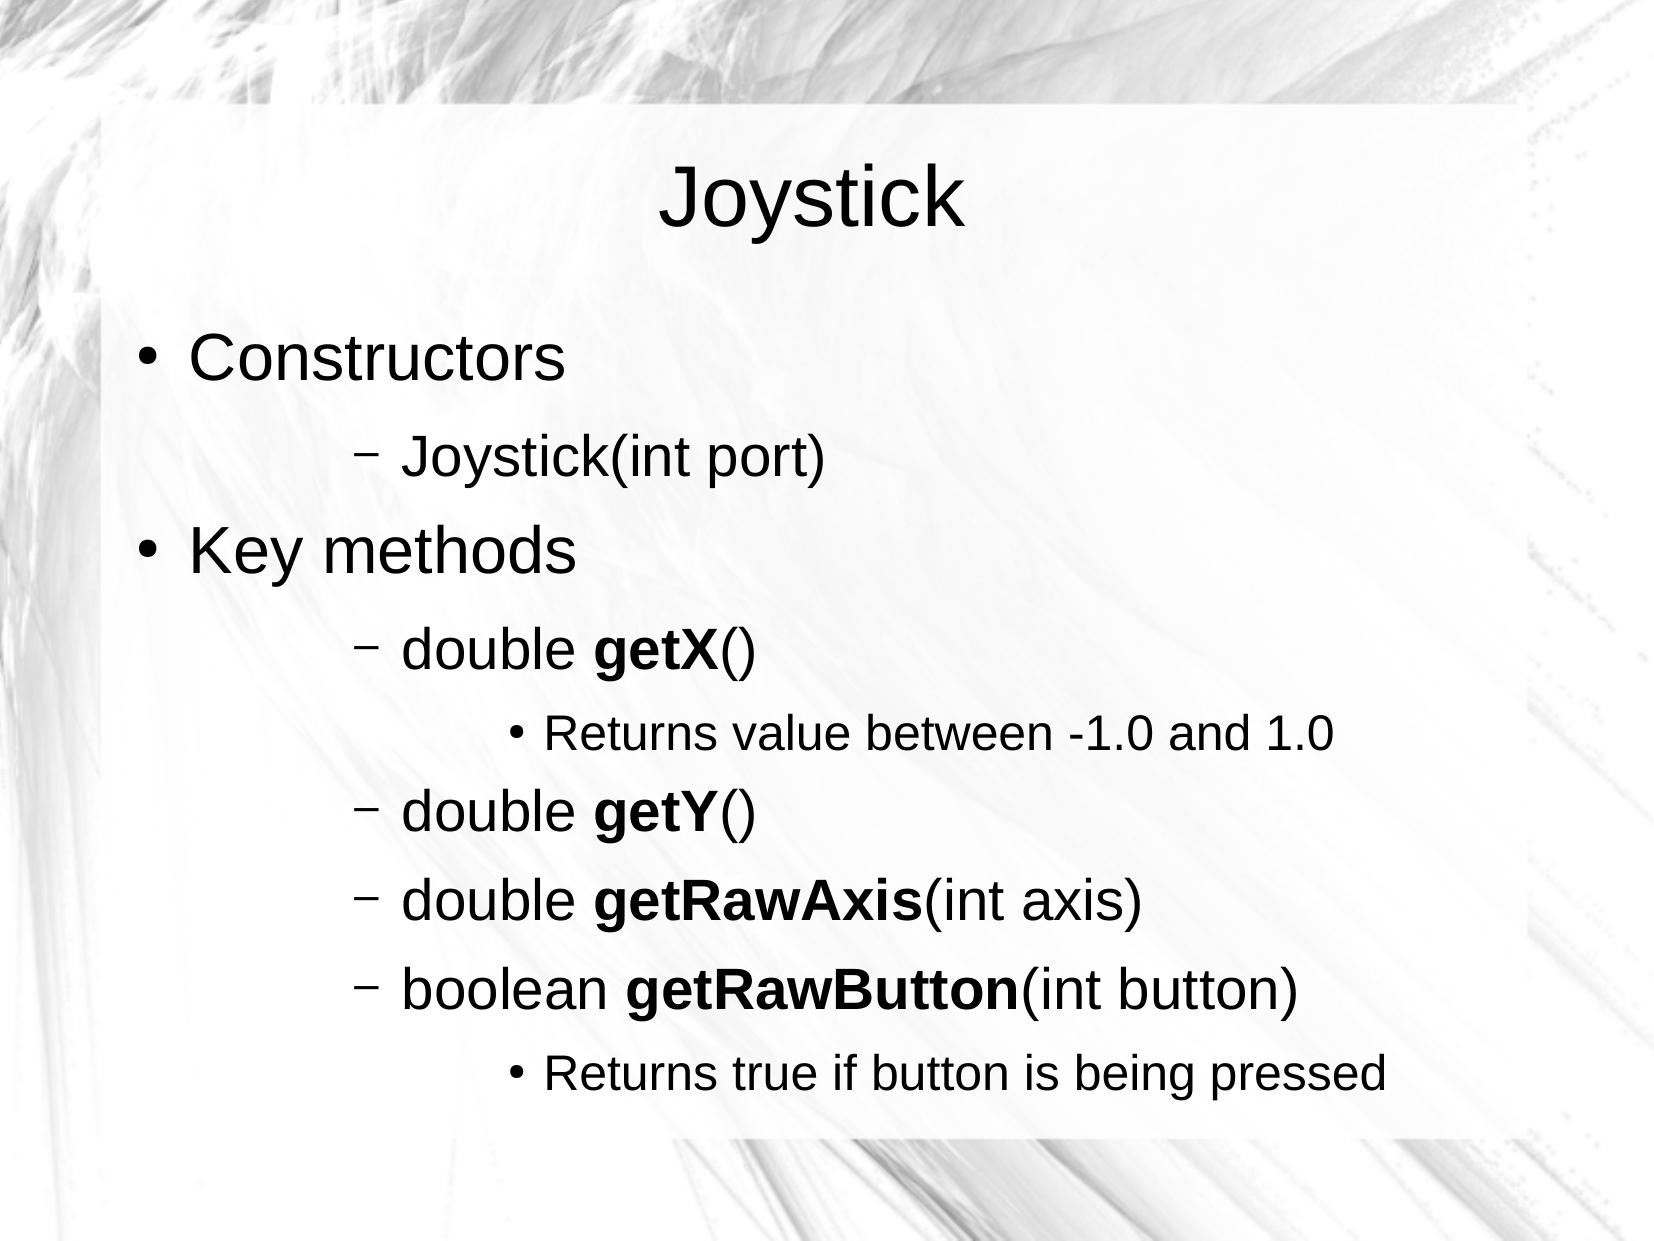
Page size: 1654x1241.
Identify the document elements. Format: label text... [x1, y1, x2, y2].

title Joystick [118, 112, 1506, 281]
picture [0, 0, 1654, 1241]
list Constructors Joystick(int port) Key methods double getX() Returns value between -1.0 and 1.0 double getY() double getRawAxis(int axis) boolean getRawButton(int button) Returns true if button is being pressed [118, 319, 1571, 1101]
